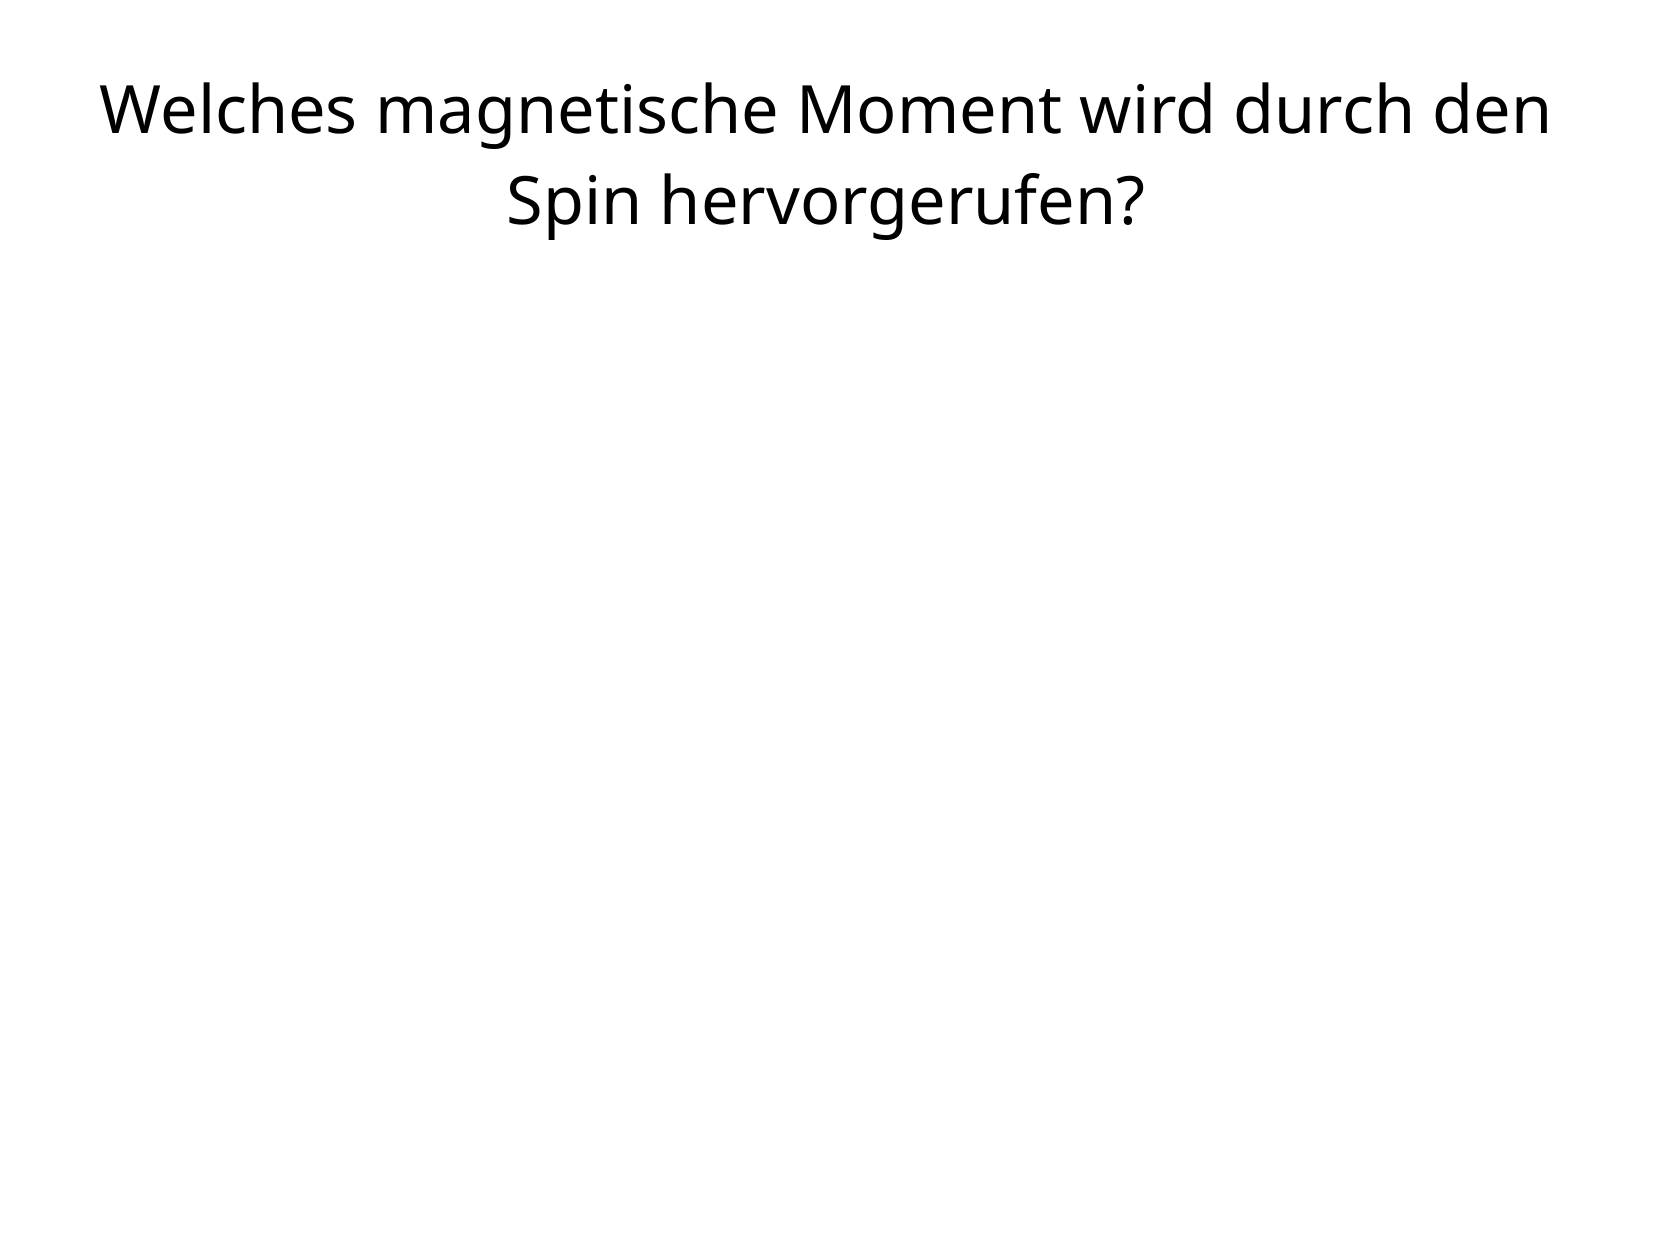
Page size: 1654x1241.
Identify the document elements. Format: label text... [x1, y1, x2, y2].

title Welches magnetische Moment wird durch den Spin hervorgerufen? [82, 49, 1571, 257]
